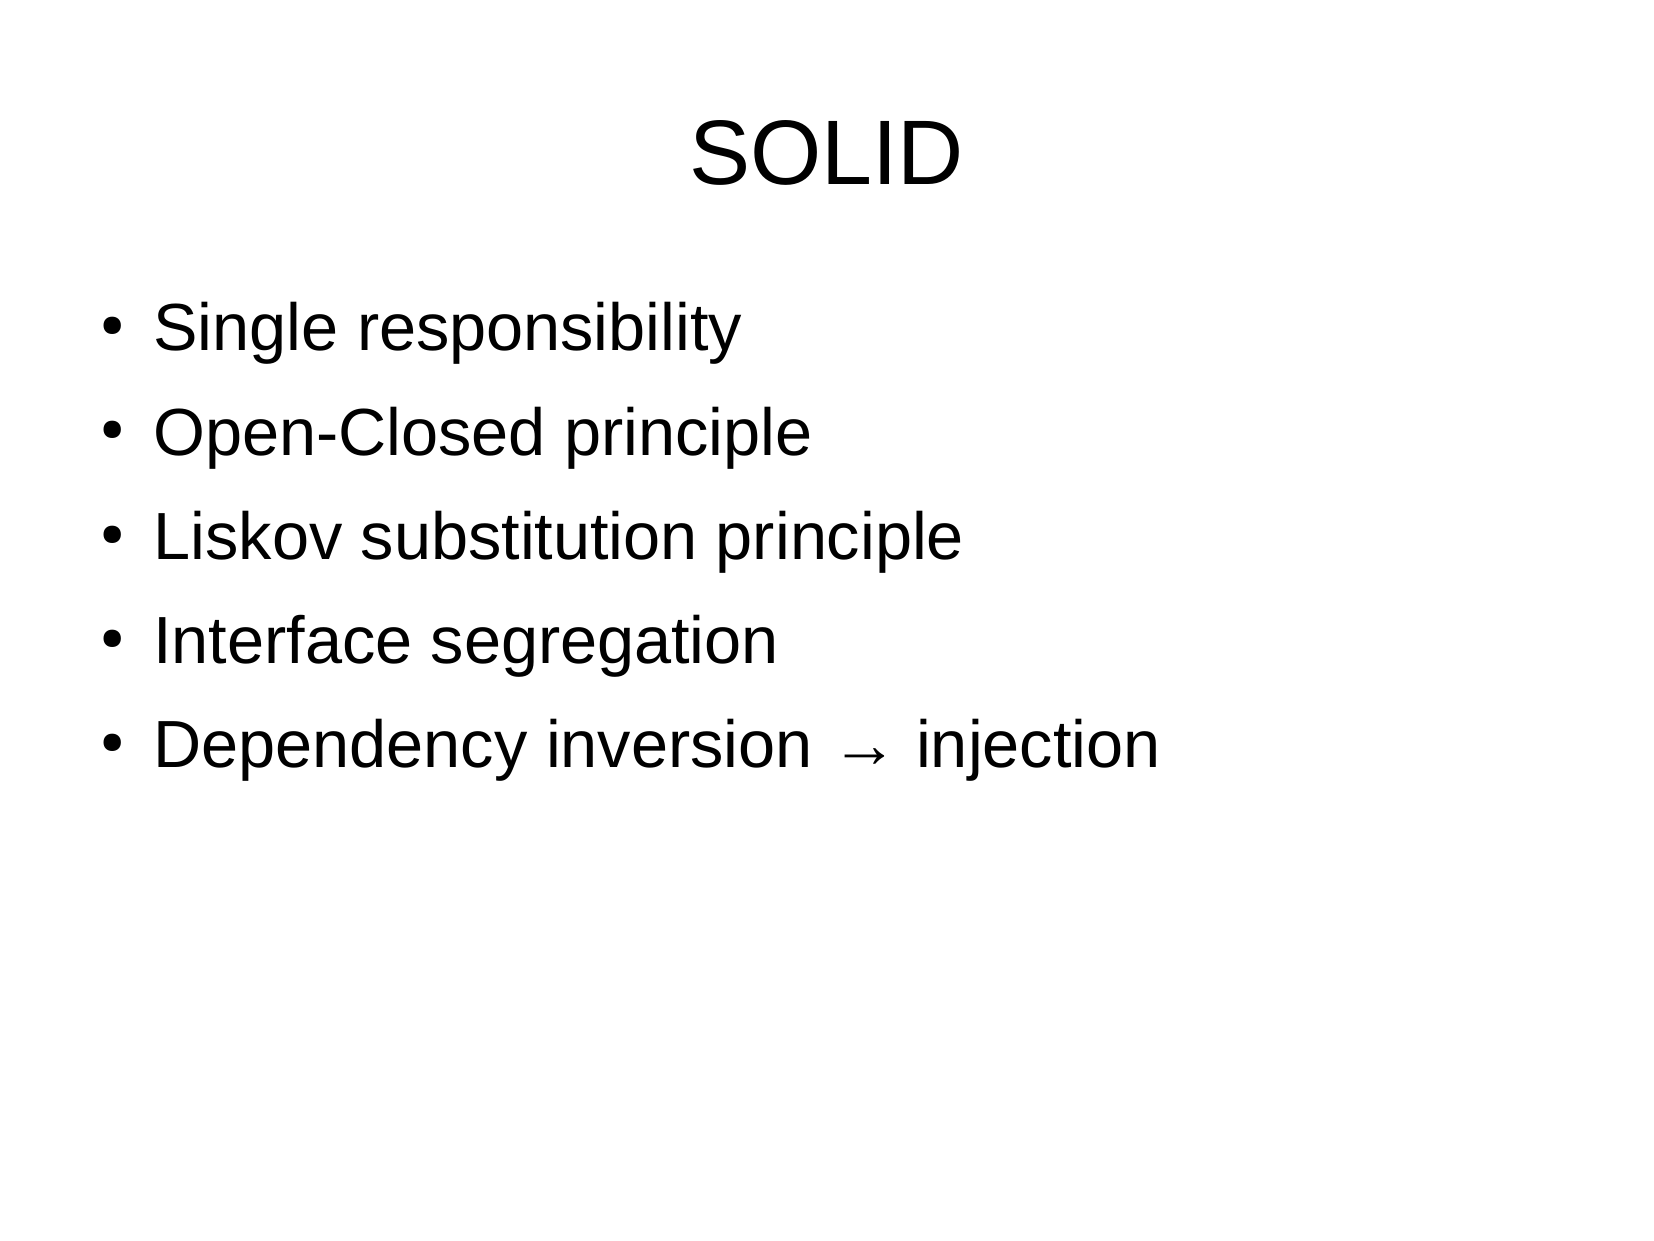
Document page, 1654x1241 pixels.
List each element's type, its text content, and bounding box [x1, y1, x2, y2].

title SOLID [82, 49, 1571, 257]
list Single responsibility Open-Closed principle Liskov substitution principle Interface segregation Dependency inversion → injection [82, 290, 1571, 1109]
